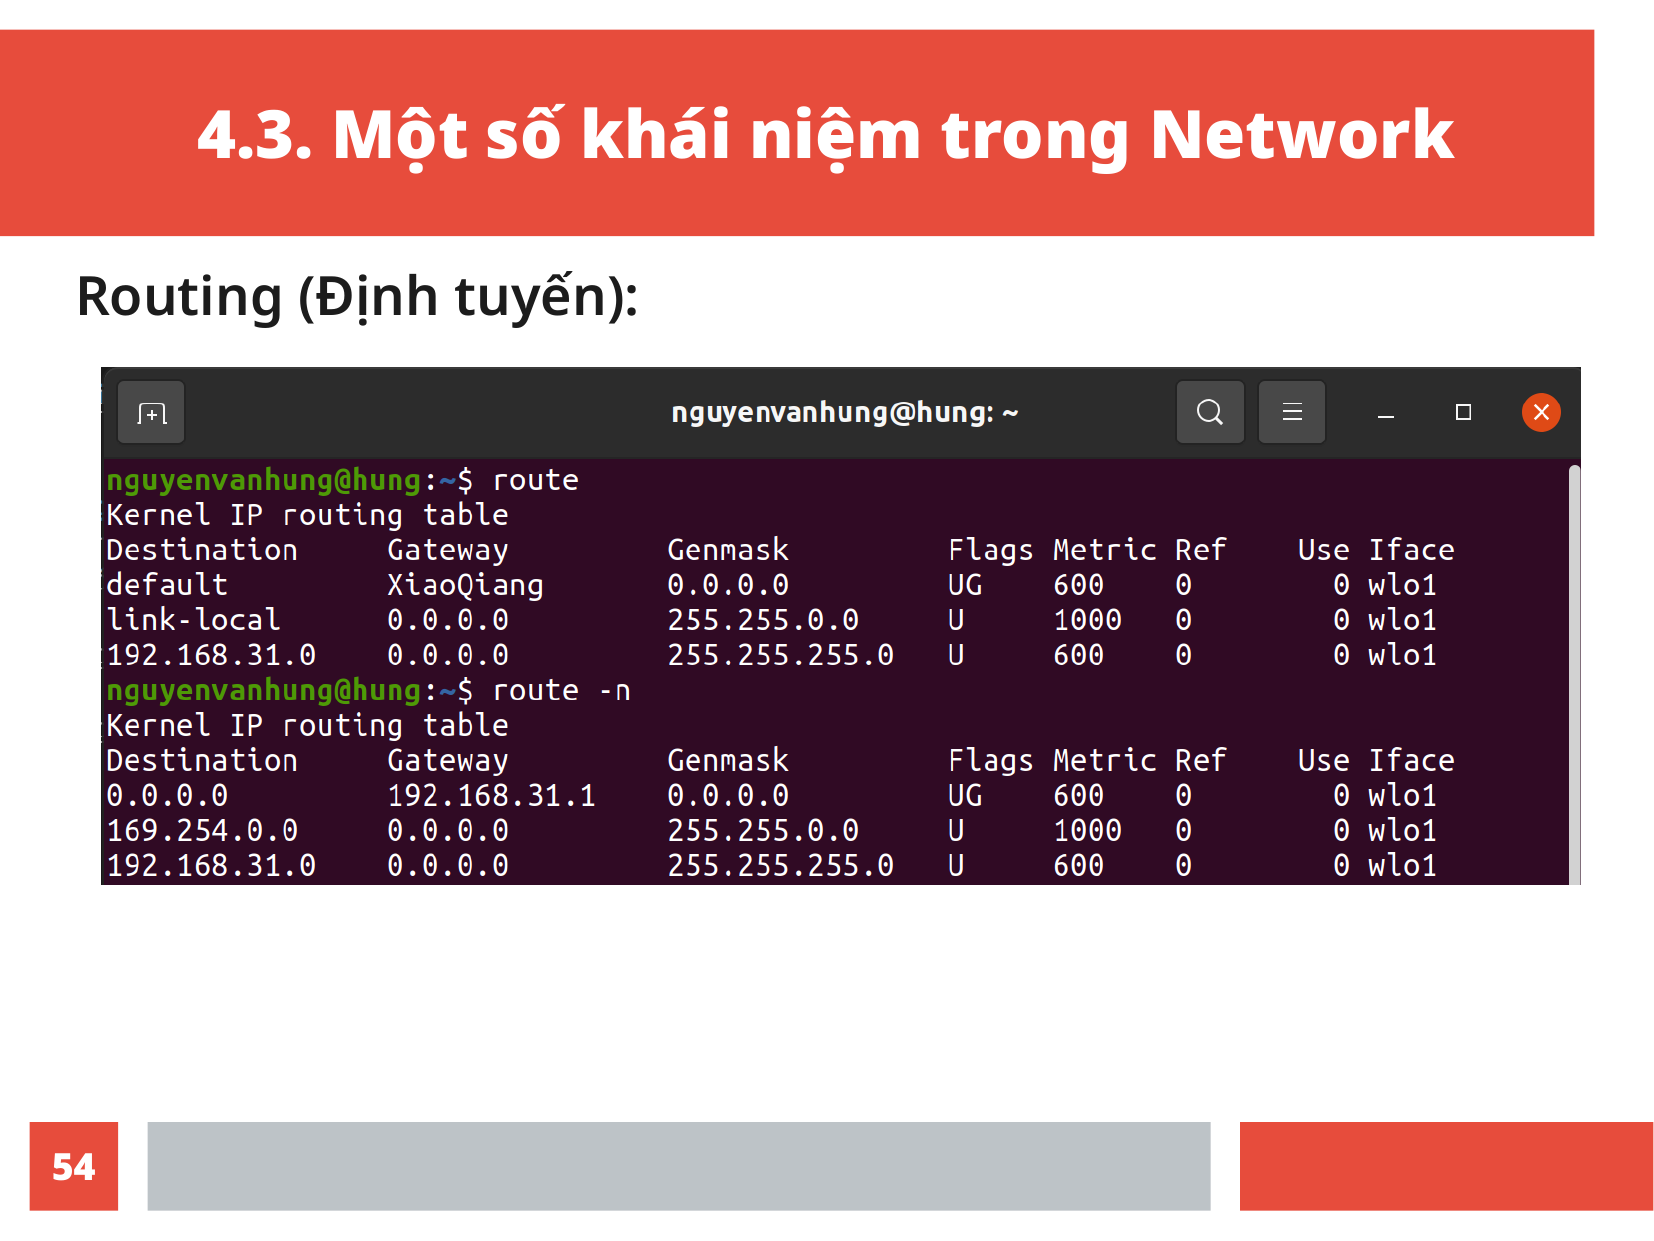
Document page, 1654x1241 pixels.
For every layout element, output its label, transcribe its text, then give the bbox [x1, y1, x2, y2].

list Routing (Định tuyến): [75, 257, 1581, 1096]
title 4.3. Một số khái niệm trong Network [59, 59, 1595, 207]
picture [101, 367, 1581, 886]
